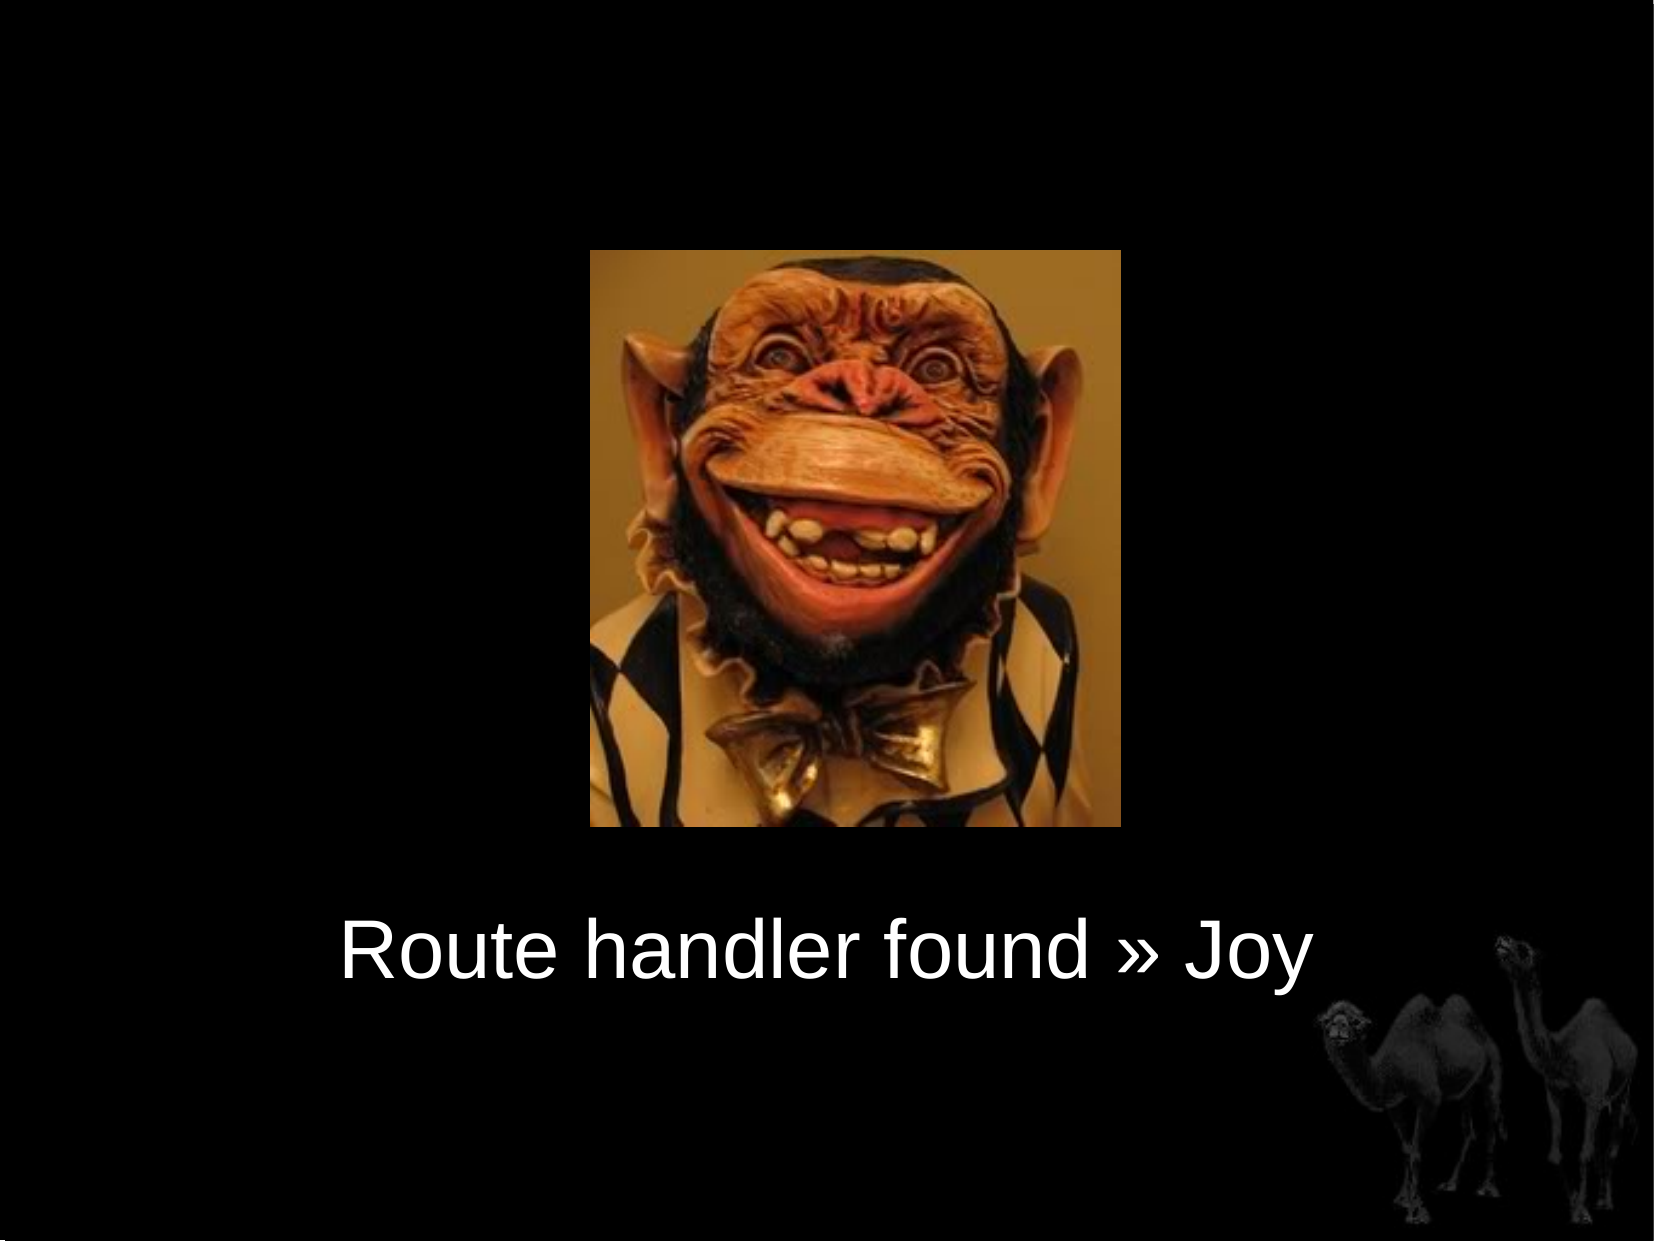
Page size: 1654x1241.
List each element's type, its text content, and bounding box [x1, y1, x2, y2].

list Route handler found » Joy [82, 290, 1571, 1211]
picture [5, 4, 1654, 1241]
